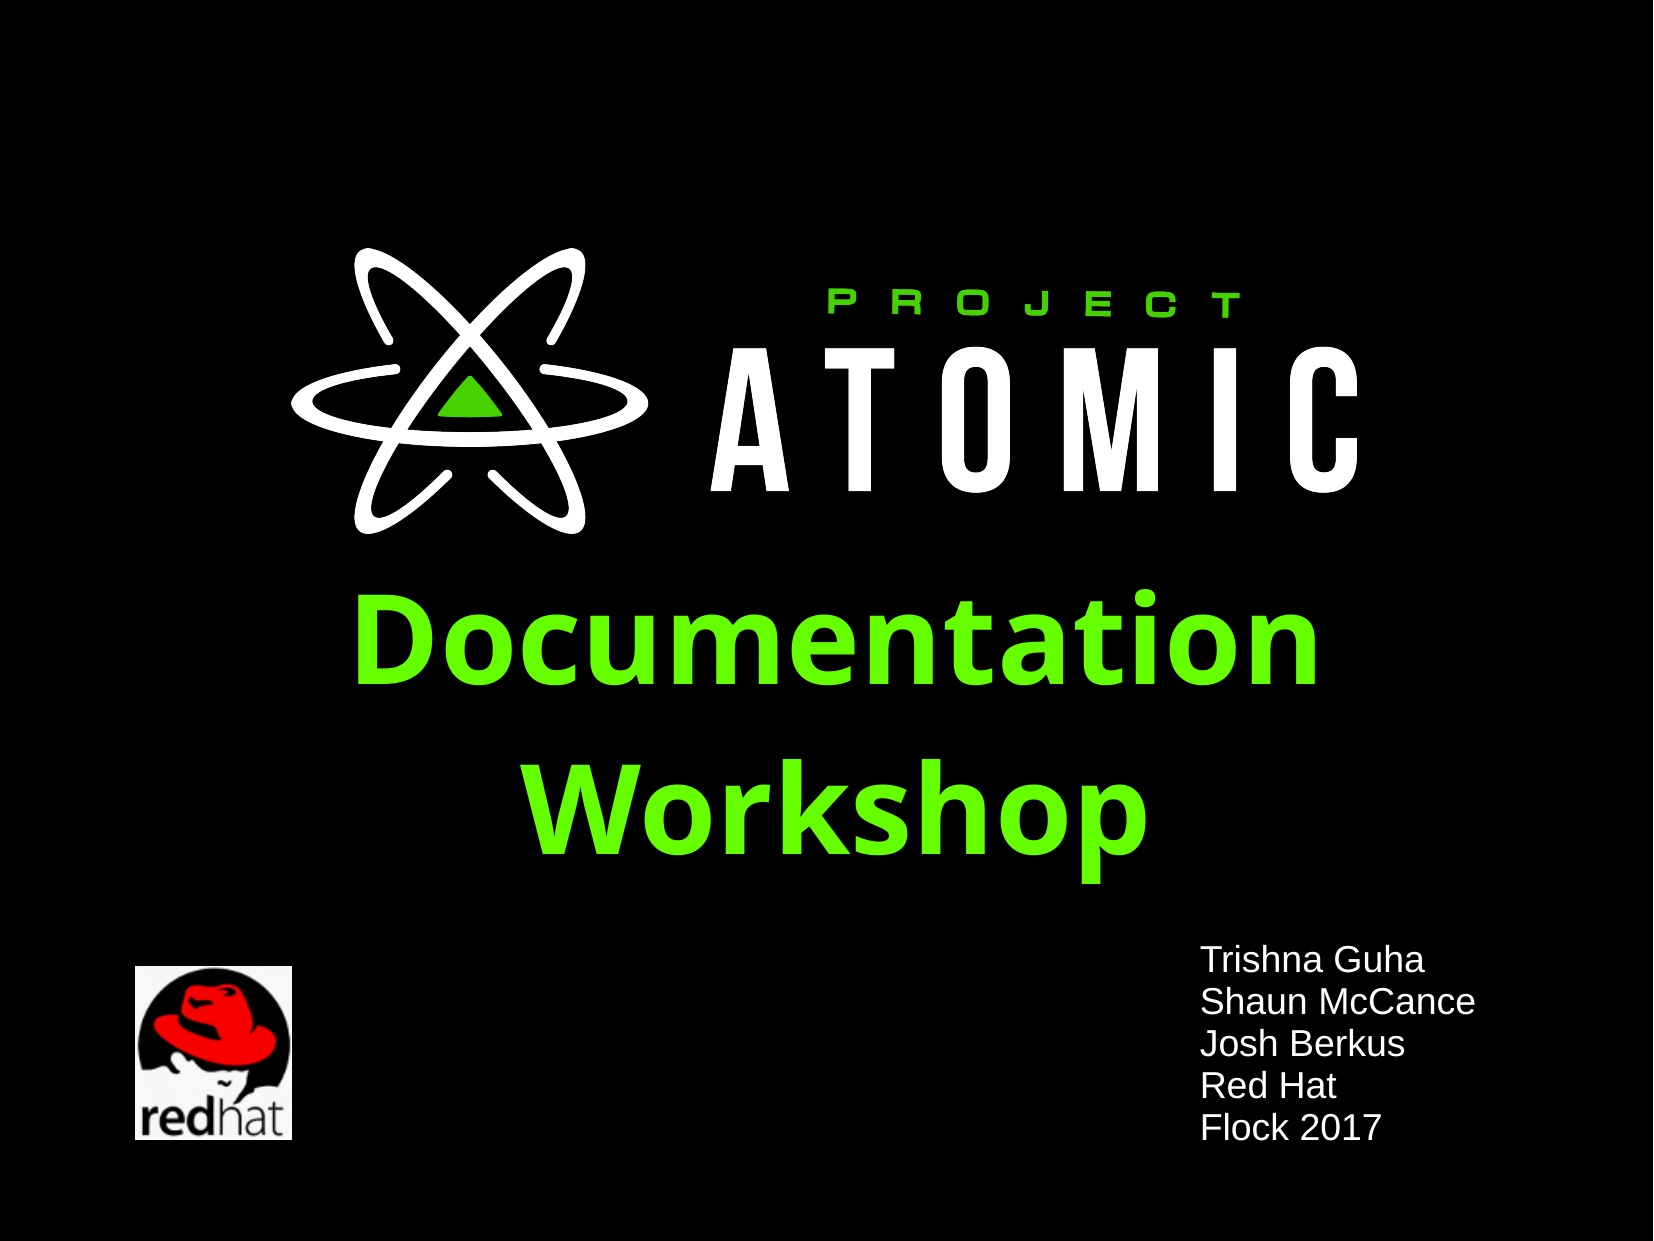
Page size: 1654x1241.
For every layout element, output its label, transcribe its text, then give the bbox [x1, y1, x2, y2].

picture [135, 966, 292, 1141]
title Documentation Workshop [92, 368, 1581, 903]
picture [291, 248, 1357, 534]
text_box Trishna Guha Shaun McCance Josh Berkus Red Hat Flock 2017 [1185, 930, 1561, 1156]
